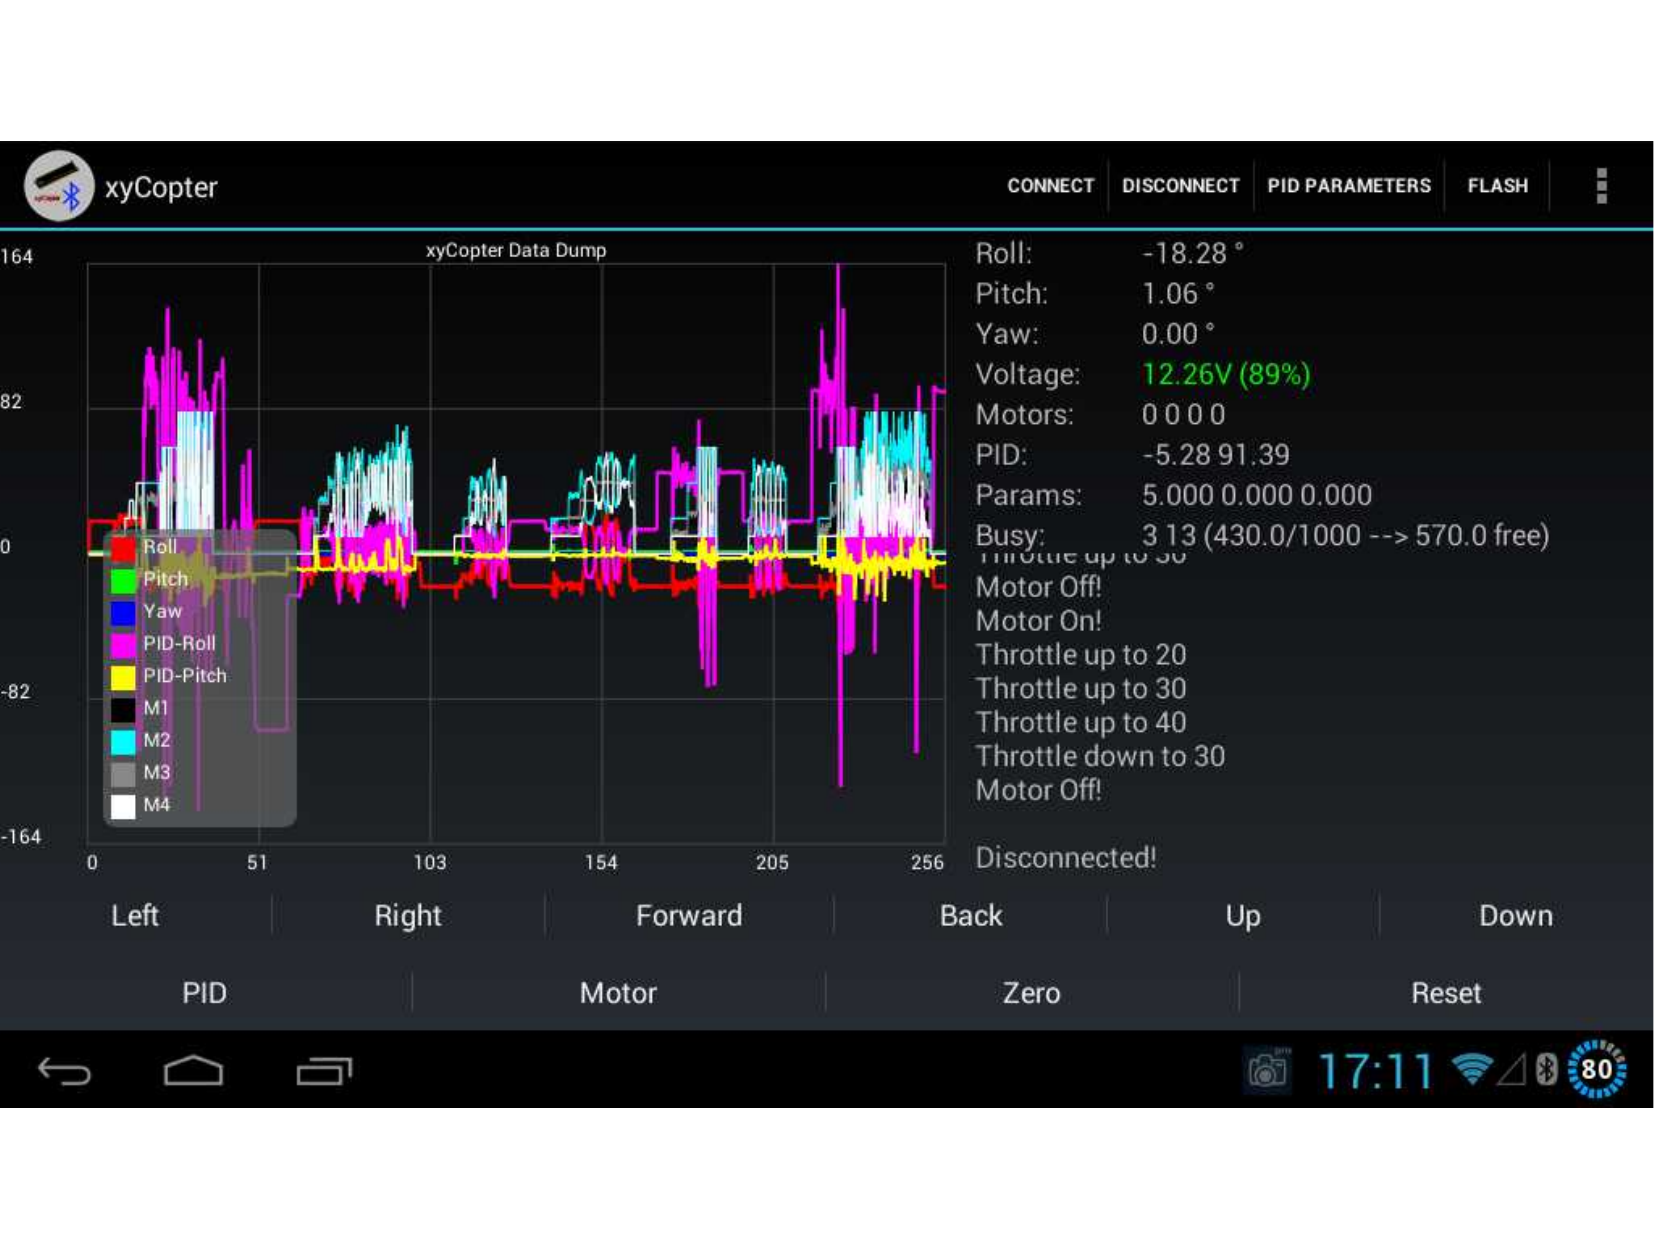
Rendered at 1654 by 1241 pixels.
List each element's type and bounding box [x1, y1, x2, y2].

picture [0, 141, 1654, 1108]
